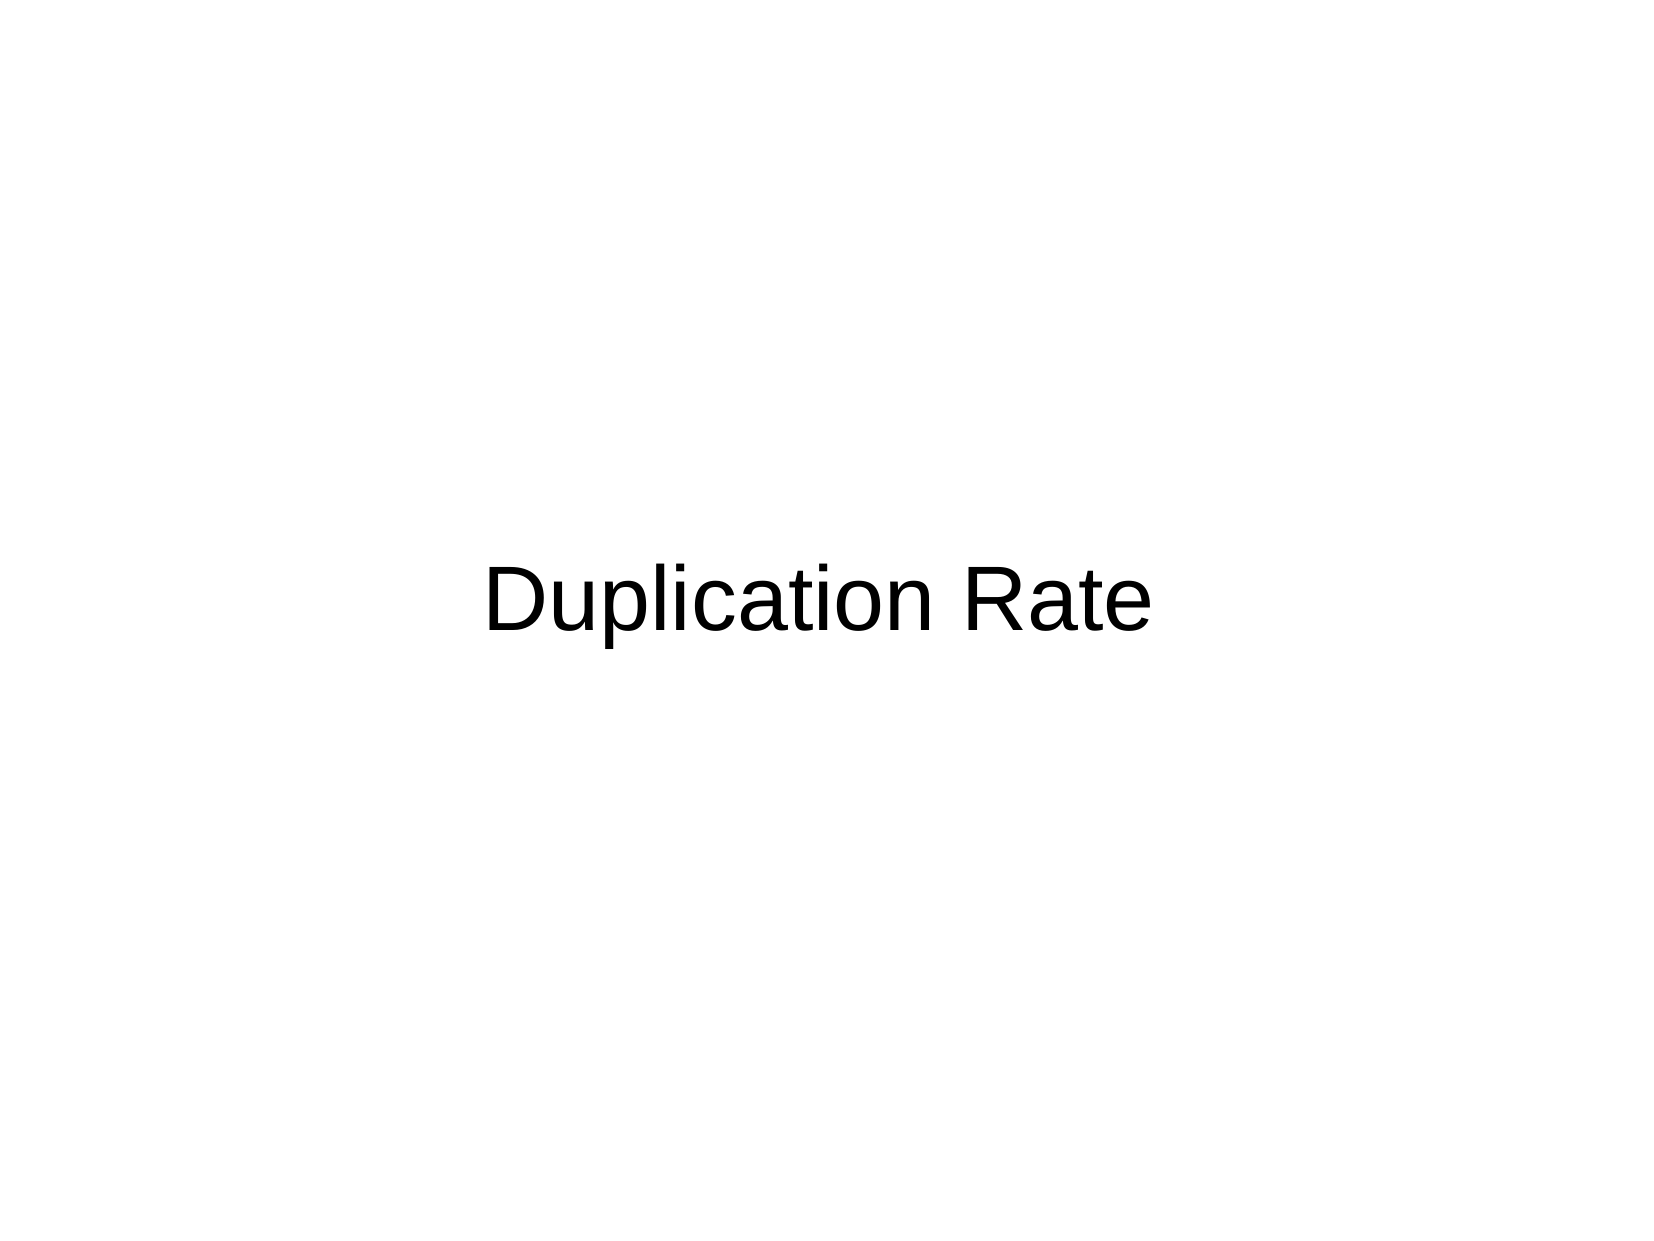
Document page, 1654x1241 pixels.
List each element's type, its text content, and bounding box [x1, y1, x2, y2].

title Duplication Rate [75, 495, 1564, 703]
